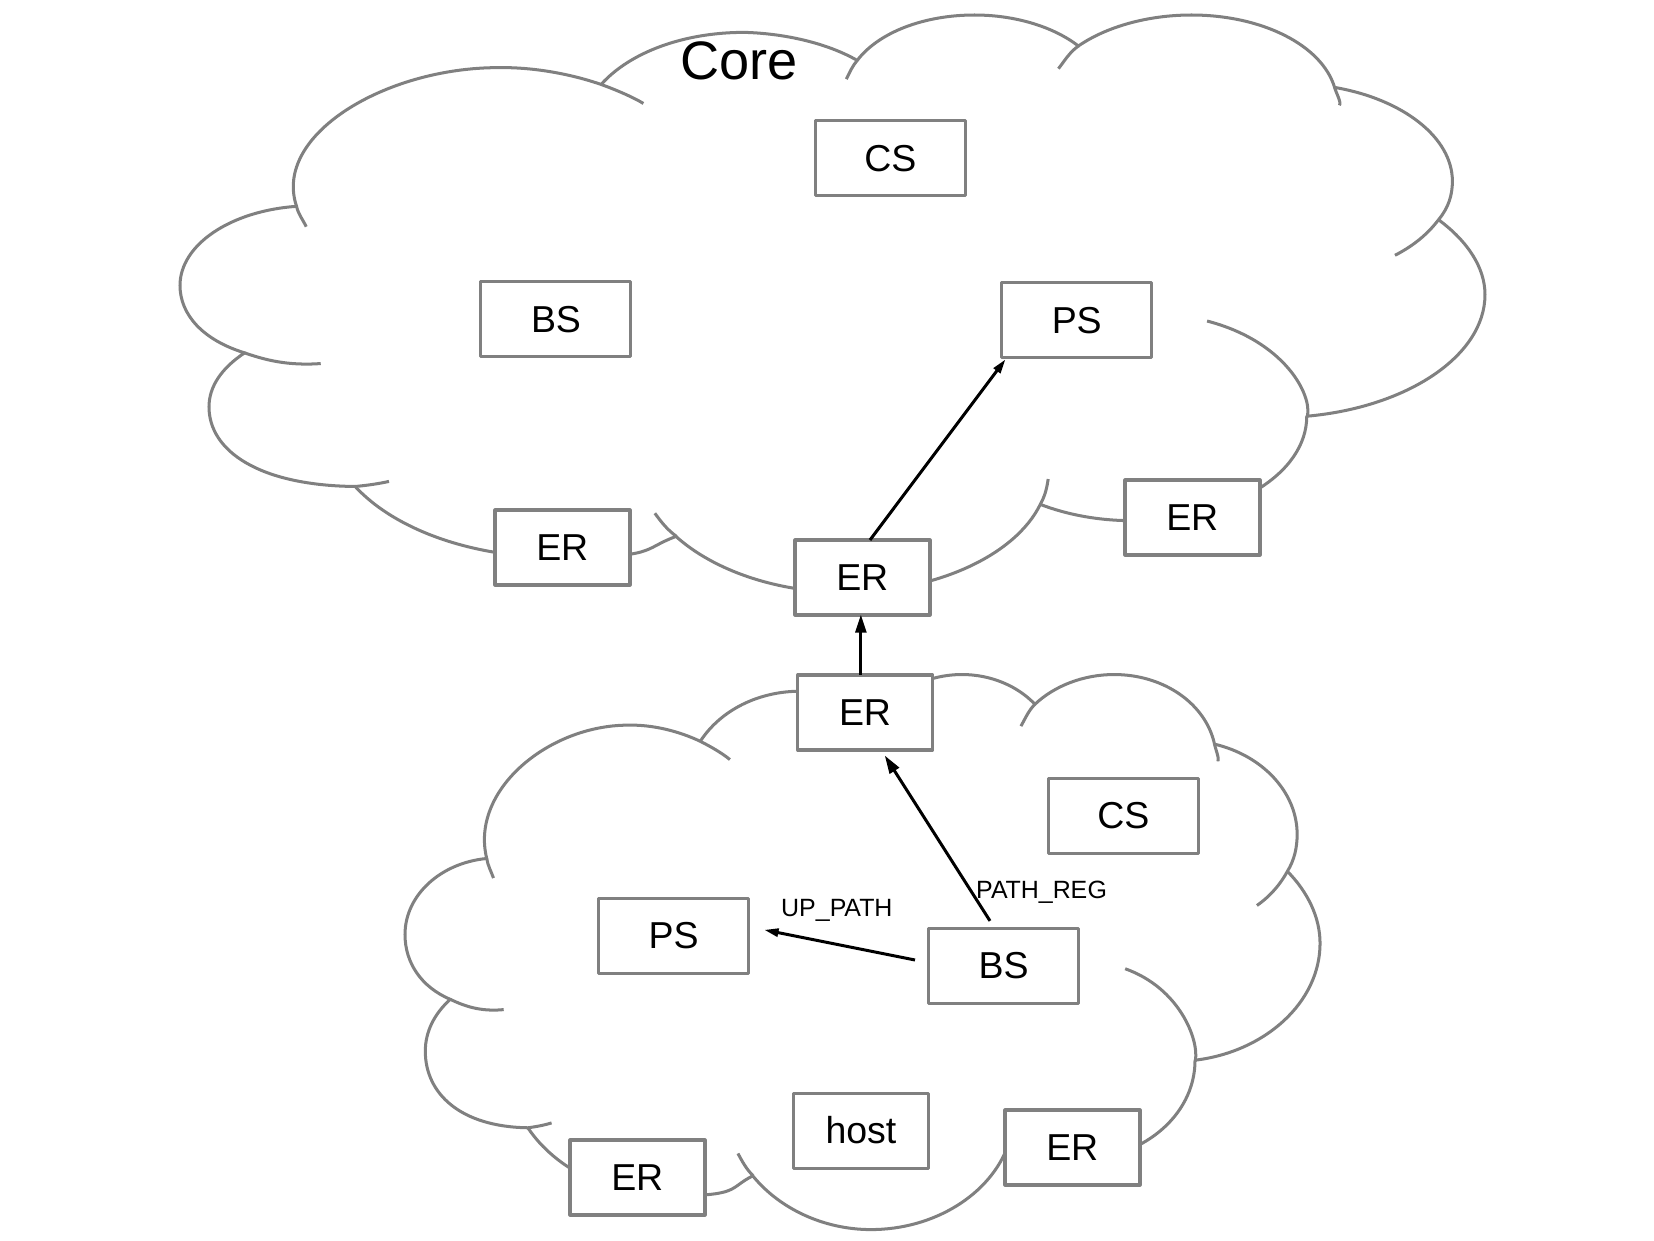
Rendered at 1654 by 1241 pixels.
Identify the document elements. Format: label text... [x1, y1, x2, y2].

text_box ER [795, 540, 931, 616]
text_box CS [815, 120, 966, 196]
text_box [405, 674, 1321, 1230]
text_box PATH_REG [960, 866, 1125, 913]
text_box [180, 15, 1486, 589]
text_box ER [570, 1140, 706, 1216]
text_box BS [928, 928, 1079, 1004]
text_box PS [598, 898, 749, 974]
text_box UP_PATH [765, 885, 910, 931]
text_box ER [495, 510, 631, 586]
text_box host [793, 1093, 929, 1169]
text_box ER [1005, 1110, 1141, 1186]
text_box CS [1048, 778, 1199, 854]
text_box Core [663, 21, 815, 100]
text_box PS [1001, 282, 1152, 358]
text_box ER [1125, 480, 1261, 556]
text_box BS [480, 281, 631, 357]
text_box ER [797, 675, 933, 751]
